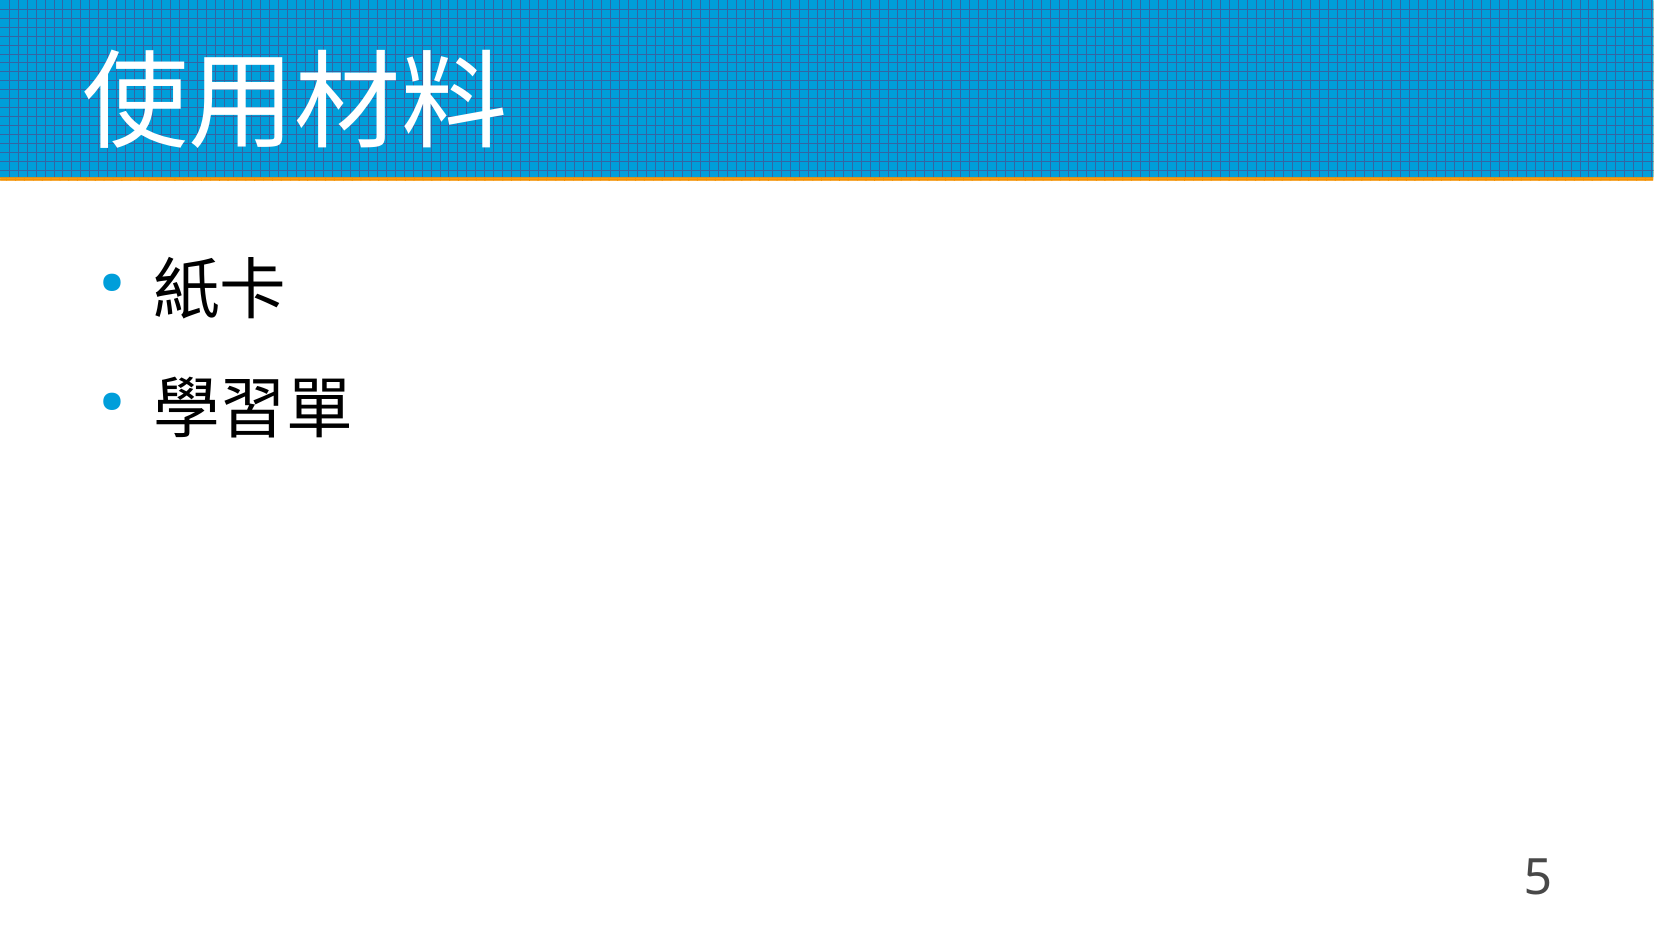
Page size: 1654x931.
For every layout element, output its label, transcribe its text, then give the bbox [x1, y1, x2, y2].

list 紙卡 學習單 [82, 236, 1563, 811]
title 使用材料 [82, 14, 1571, 171]
